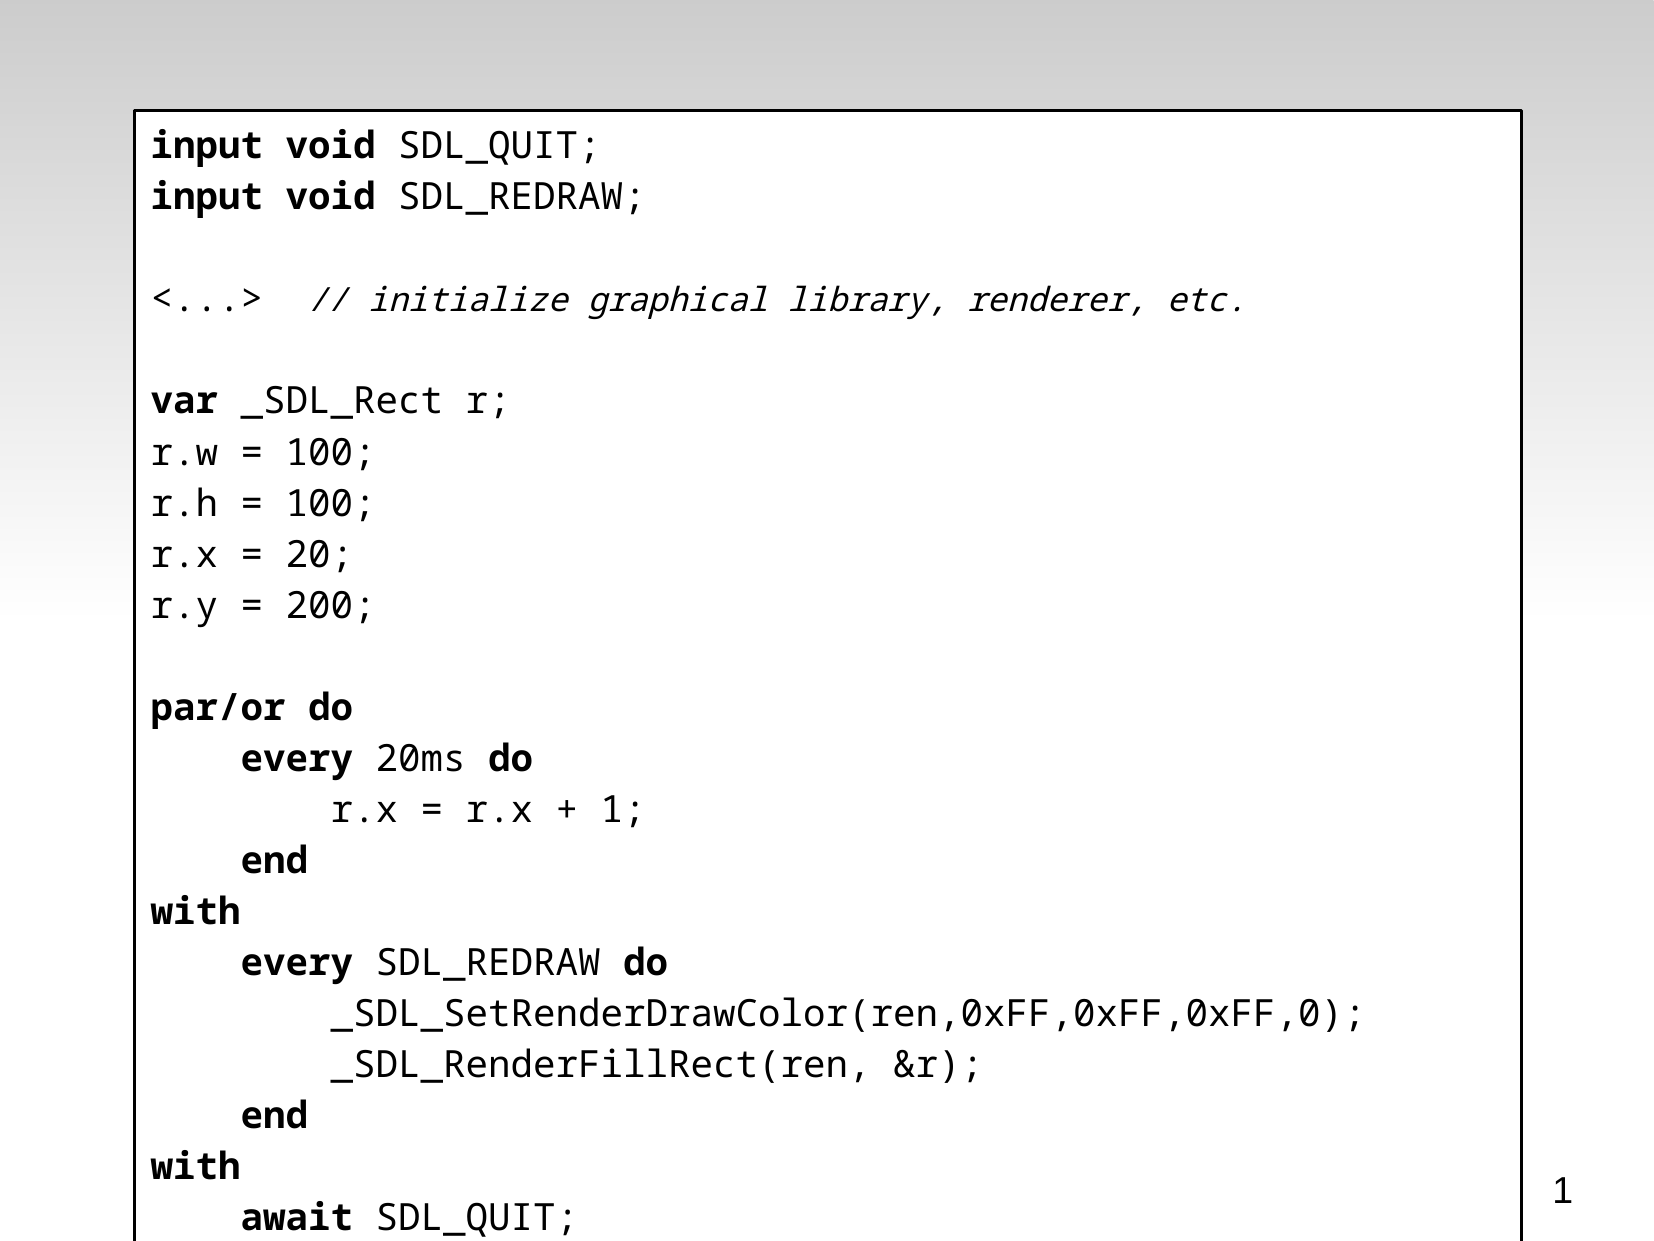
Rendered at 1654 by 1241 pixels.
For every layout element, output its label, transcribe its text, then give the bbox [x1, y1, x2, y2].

text_box input void SDL_QUIT; input void SDL_REDRAW; <...> // initialize graphical library, renderer, etc. var _SDL_Rect r; r.w = 100; r.h = 100; r.x = 20; r.y = 200; par/or do every 20ms do r.x = r.x + 1; end with every SDL_REDRAW do _SDL_SetRenderDrawColor(ren,0xFF,0xFF,0xFF,0); _SDL_RenderFillRect(ren, &r); end with await SDL_QUIT; end [134, 110, 1522, 1147]
text_box 1 [1537, 1162, 1588, 1220]
